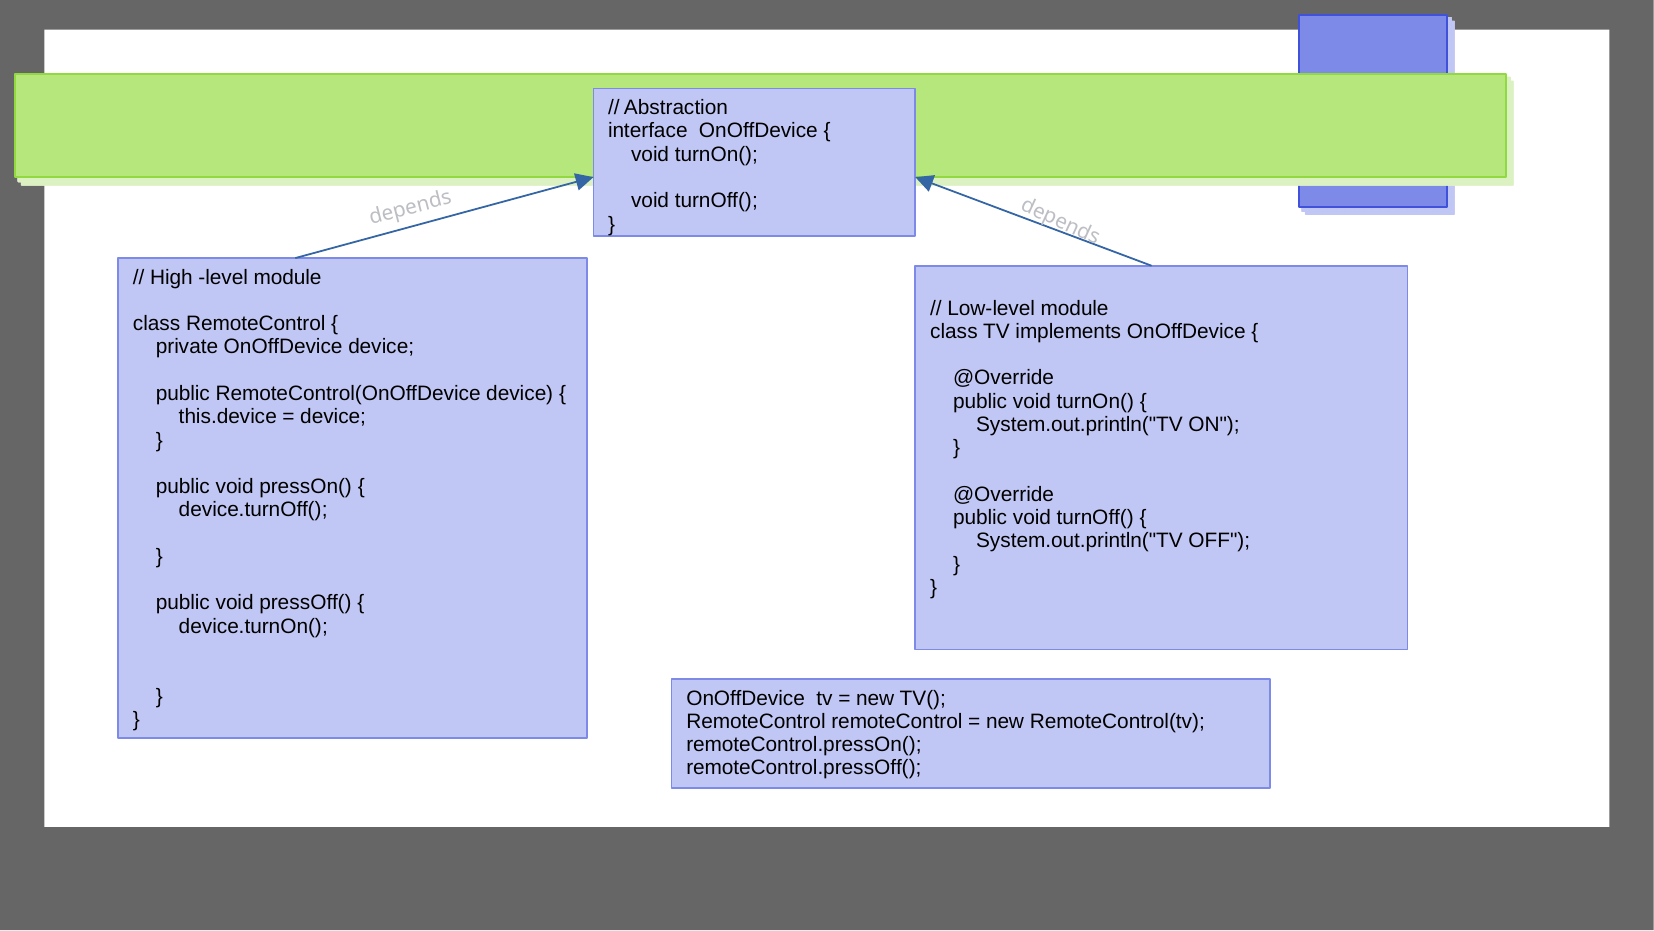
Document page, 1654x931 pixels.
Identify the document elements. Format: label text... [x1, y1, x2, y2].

text_box OnOffDevice tv = new TV(); RemoteControl remoteControl = new RemoteControl(tv); remoteControl.pressOn(); remoteControl.pressOff(); [671, 679, 1270, 788]
text_box depends [349, 170, 473, 237]
text_box depends [1002, 176, 1126, 261]
text_box // High -level module class RemoteControl { private OnOffDevice device; public RemoteControl(OnOffDevice device) { this.device = device; } public void pressOn() { device.turnOff(); } public void pressOff() { device.turnOn(); } } [118, 258, 587, 739]
text_box // Low-level module class TV implements OnOffDevice { @Override public void turnOn() { System.out.println("TV ON"); } @Override public void turnOff() { System.out.println("TV OFF"); } } [915, 265, 1408, 650]
text_box // Abstraction interface OnOffDevice { void turnOn(); void turnOff(); } [593, 88, 916, 237]
